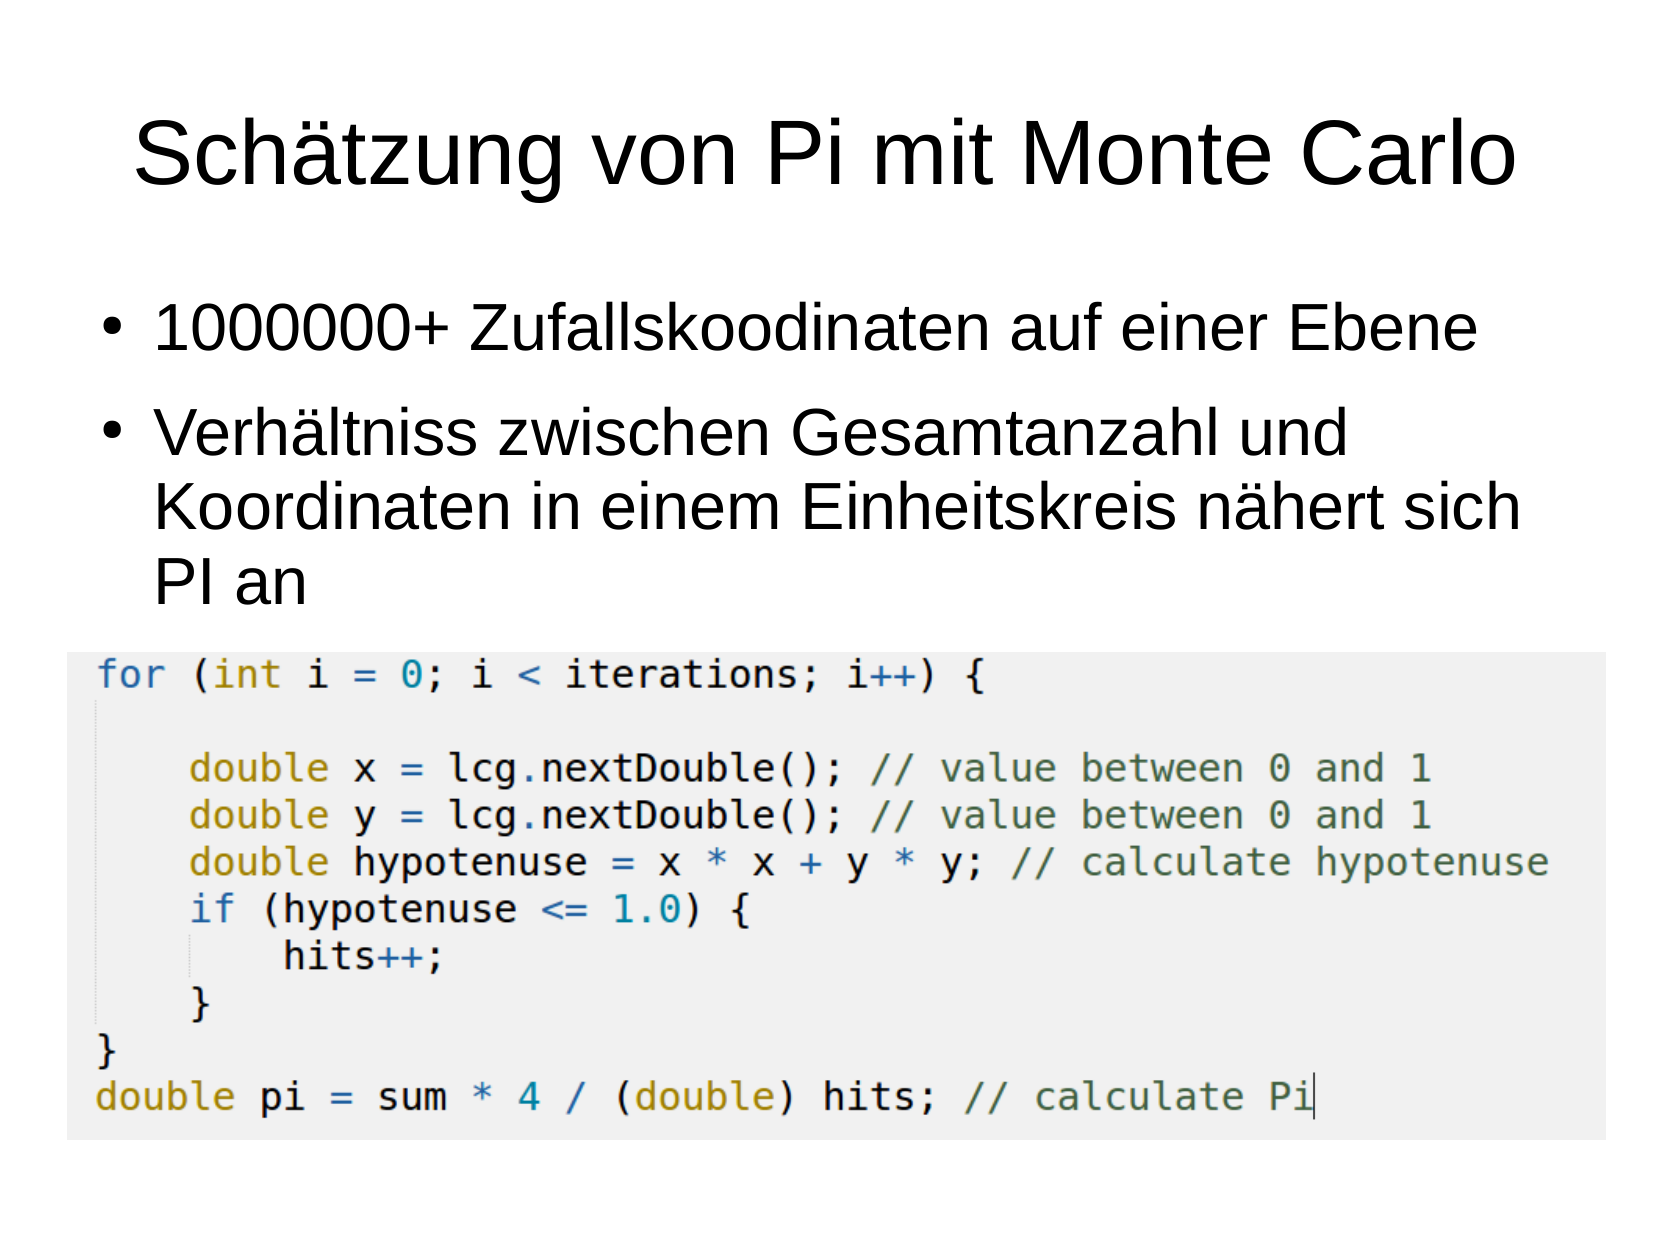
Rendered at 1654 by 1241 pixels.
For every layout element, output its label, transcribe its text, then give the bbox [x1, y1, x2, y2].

picture [67, 652, 1606, 1141]
title Schätzung von Pi mit Monte Carlo [82, 49, 1571, 257]
list 1000000+ Zufallskoodinaten auf einer Ebene Verhältniss zwischen Gesamtanzahl und Koordinaten in einem Einheitskreis nähert sich PI an [82, 290, 1571, 652]
